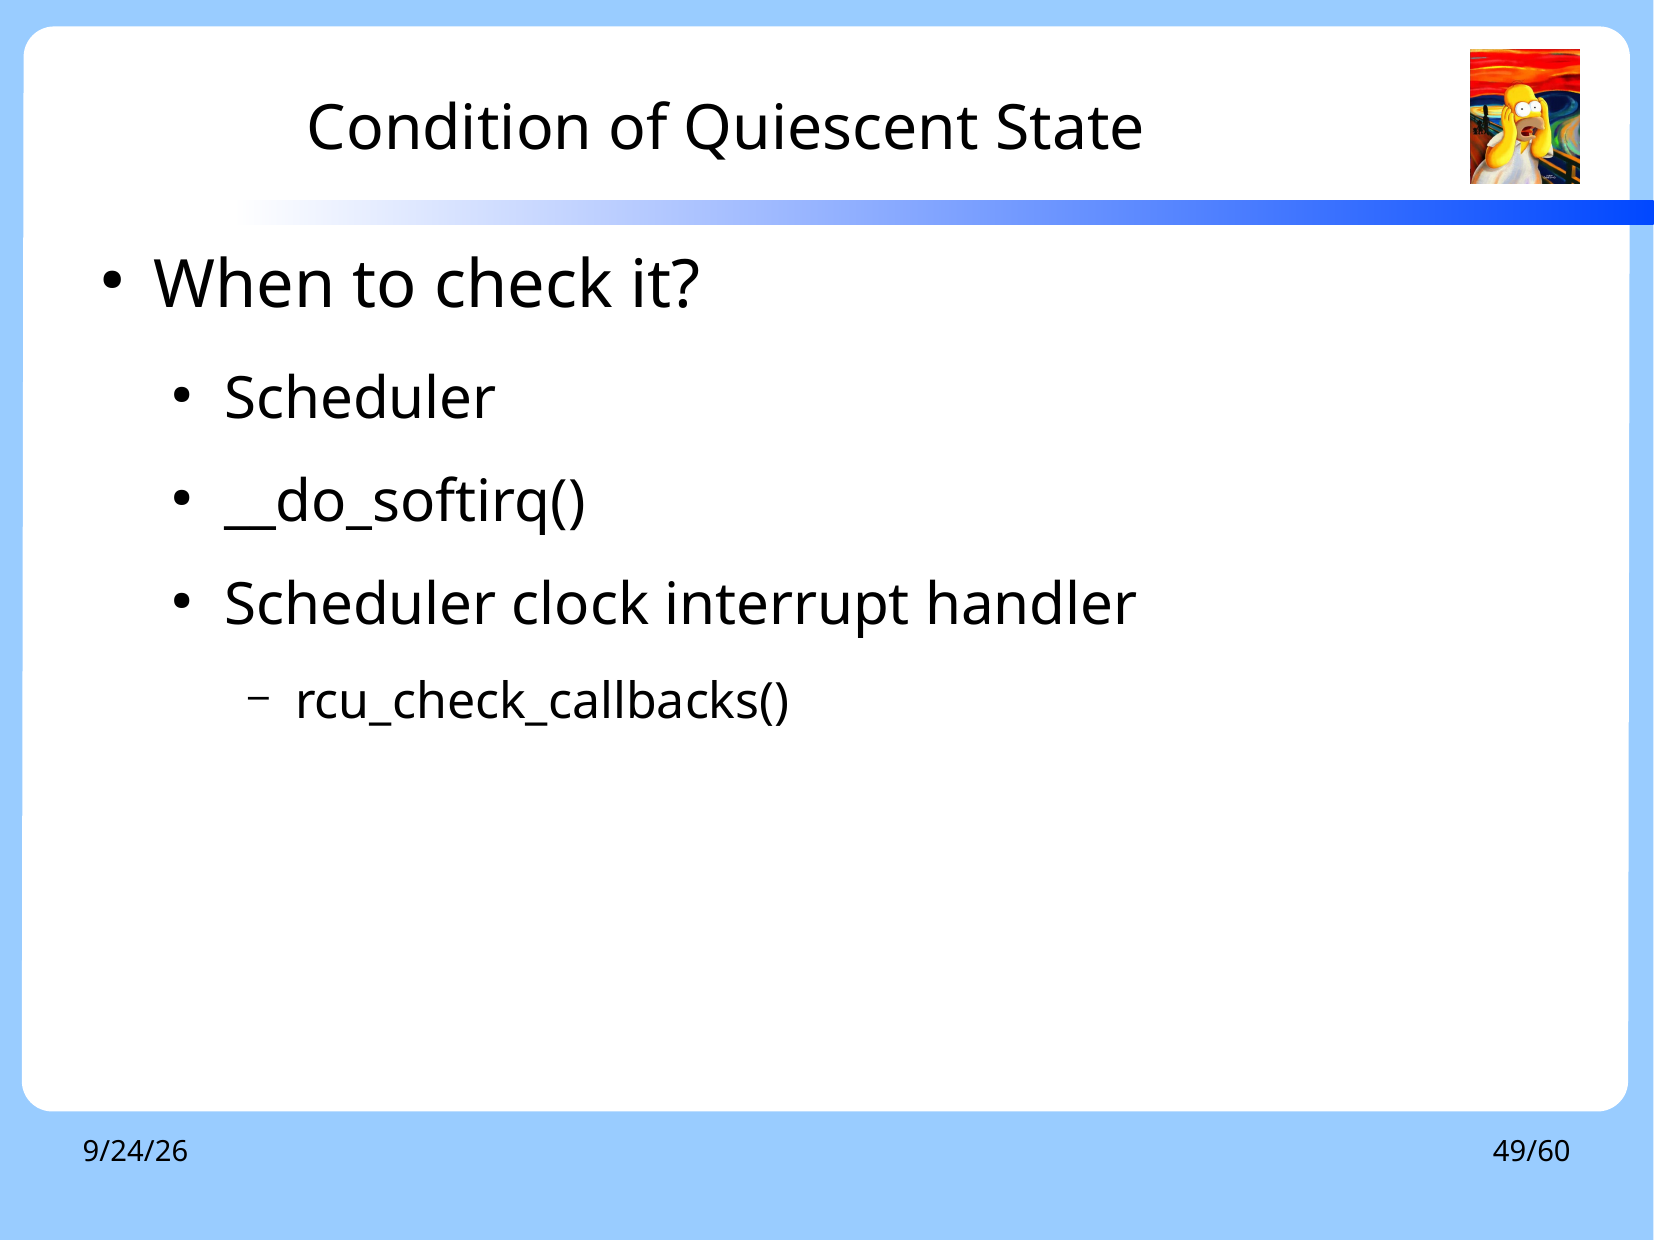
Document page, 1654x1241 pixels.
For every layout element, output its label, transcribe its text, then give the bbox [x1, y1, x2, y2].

picture [1470, 49, 1580, 184]
title Condition of Quiescent State [82, 49, 1371, 201]
list When to check it? Scheduler __do_softirq() Scheduler clock interrupt handler rcu_check_callbacks() [82, 236, 1571, 956]
